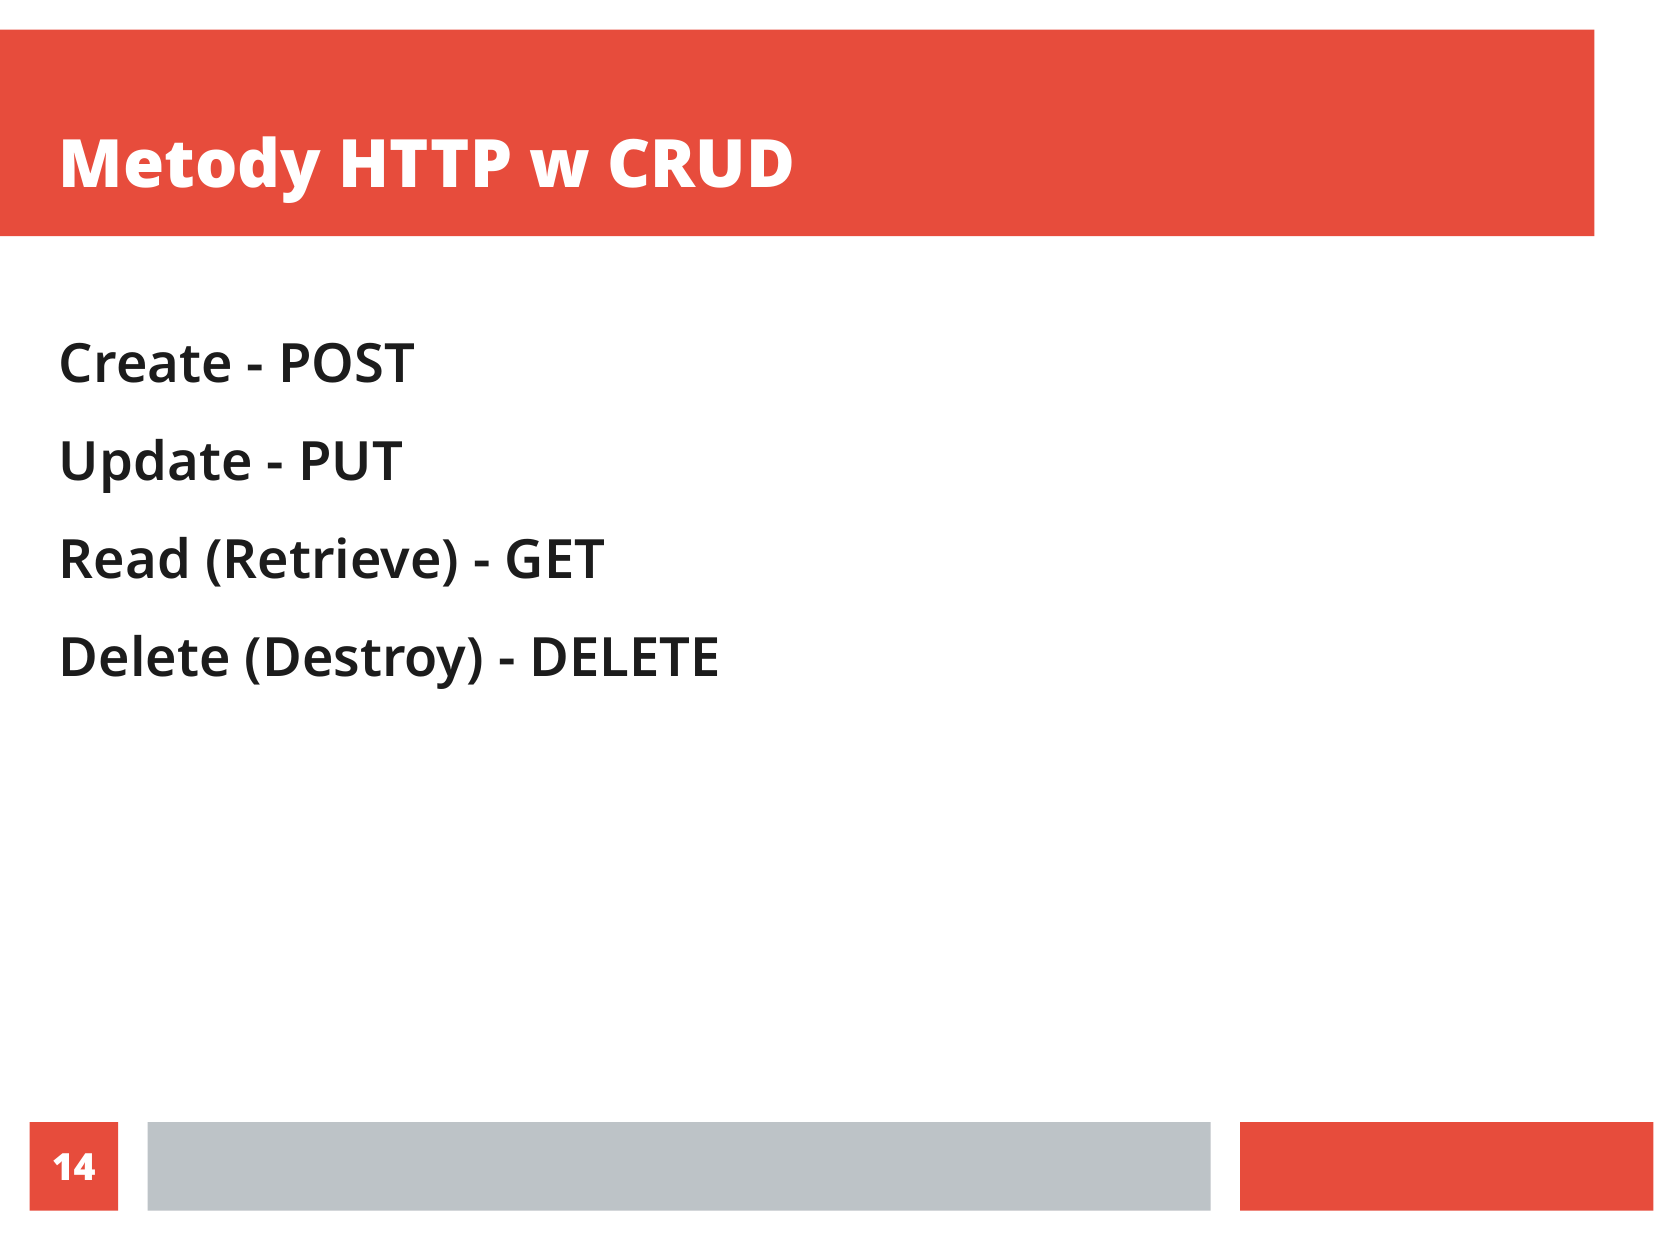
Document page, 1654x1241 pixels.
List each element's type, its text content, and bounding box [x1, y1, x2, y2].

list Create - POST Update - PUT Read (Retrieve) - GET Delete (Destroy) - DELETE [59, 324, 1565, 1093]
title Metody HTTP w CRUD [59, 59, 1595, 207]
